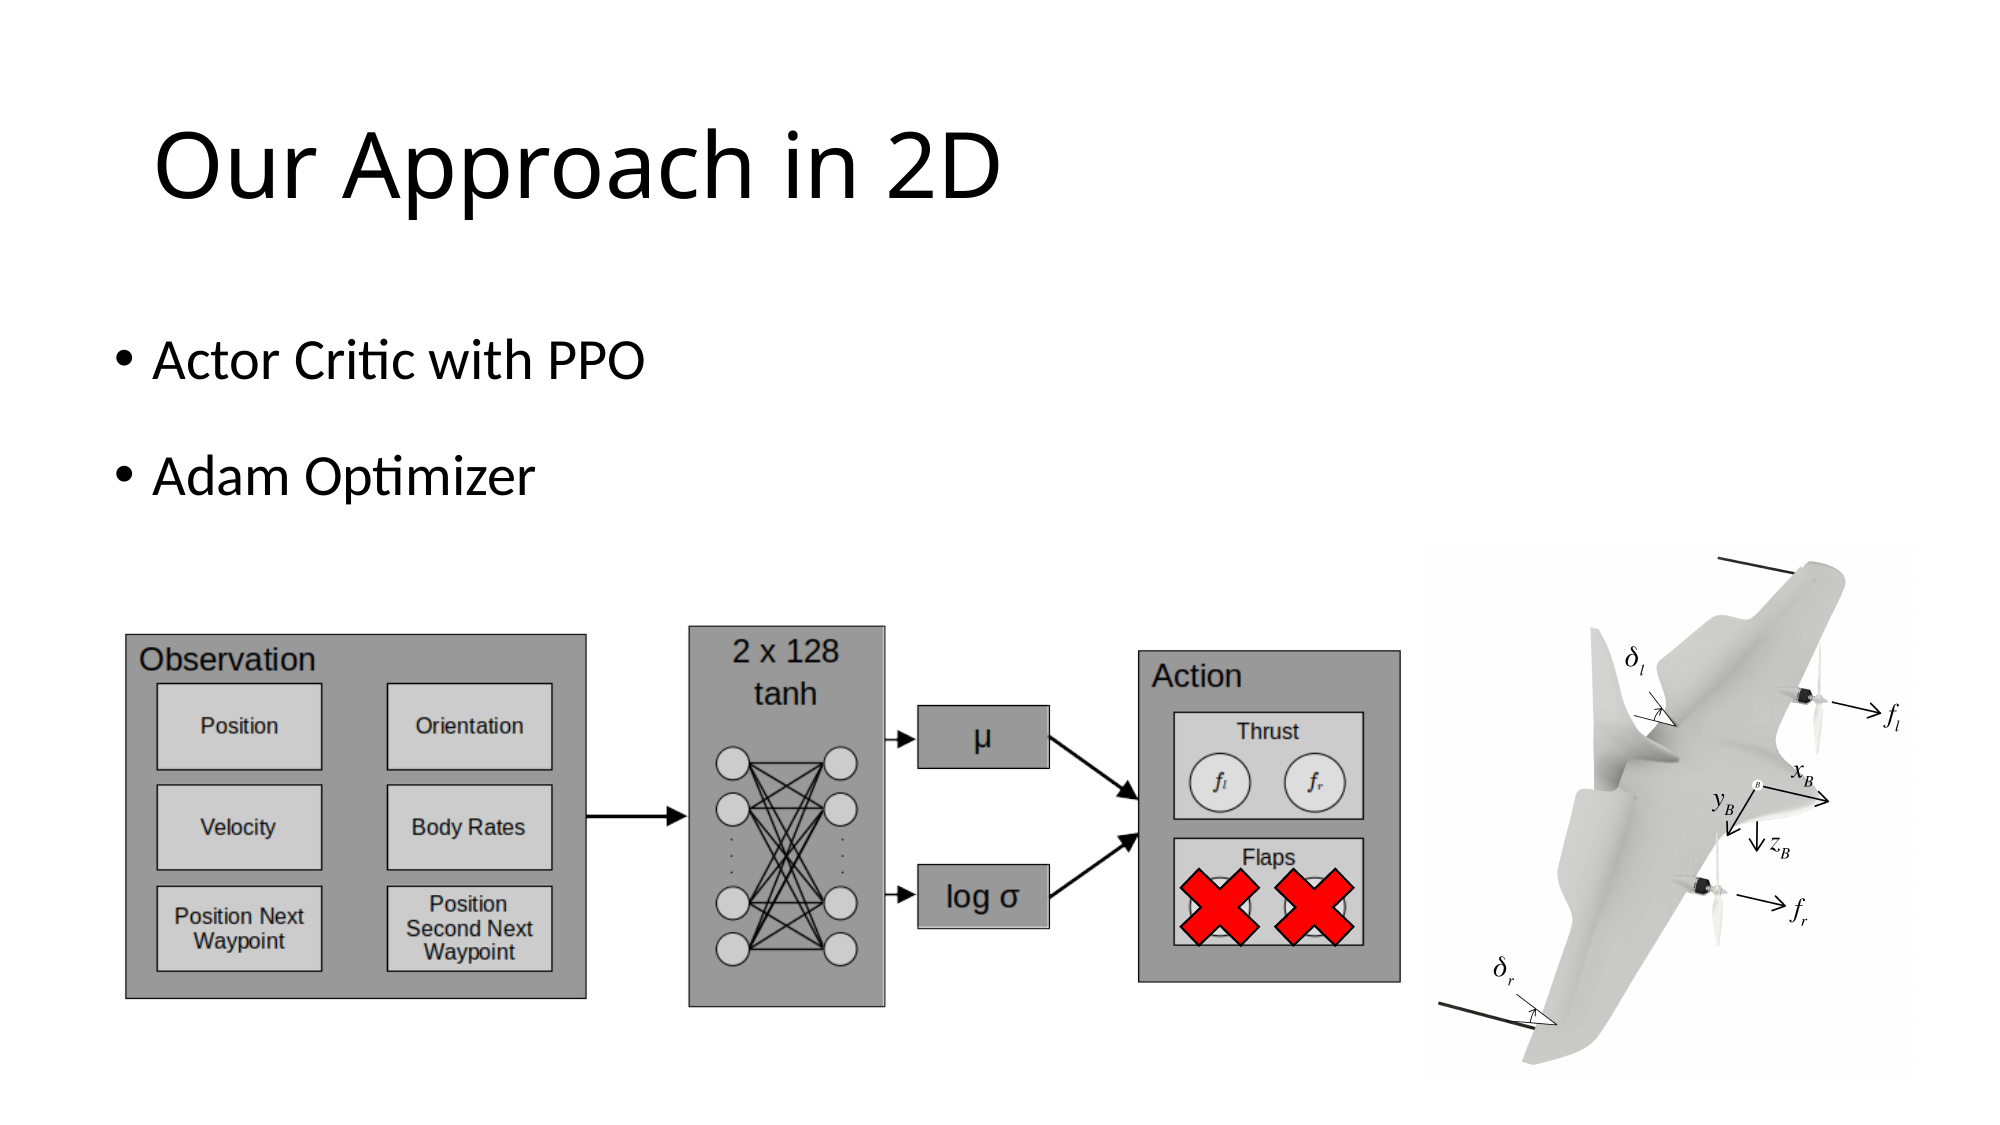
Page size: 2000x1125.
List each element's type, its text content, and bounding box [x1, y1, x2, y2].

text_box [1275, 868, 1354, 946]
list Actor Critic with PPO Adam Optimizer [99, 263, 1900, 544]
text_box [1180, 868, 1259, 946]
picture [43, 405, 1916, 1125]
title Our Approach in 2D [137, 59, 1862, 263]
